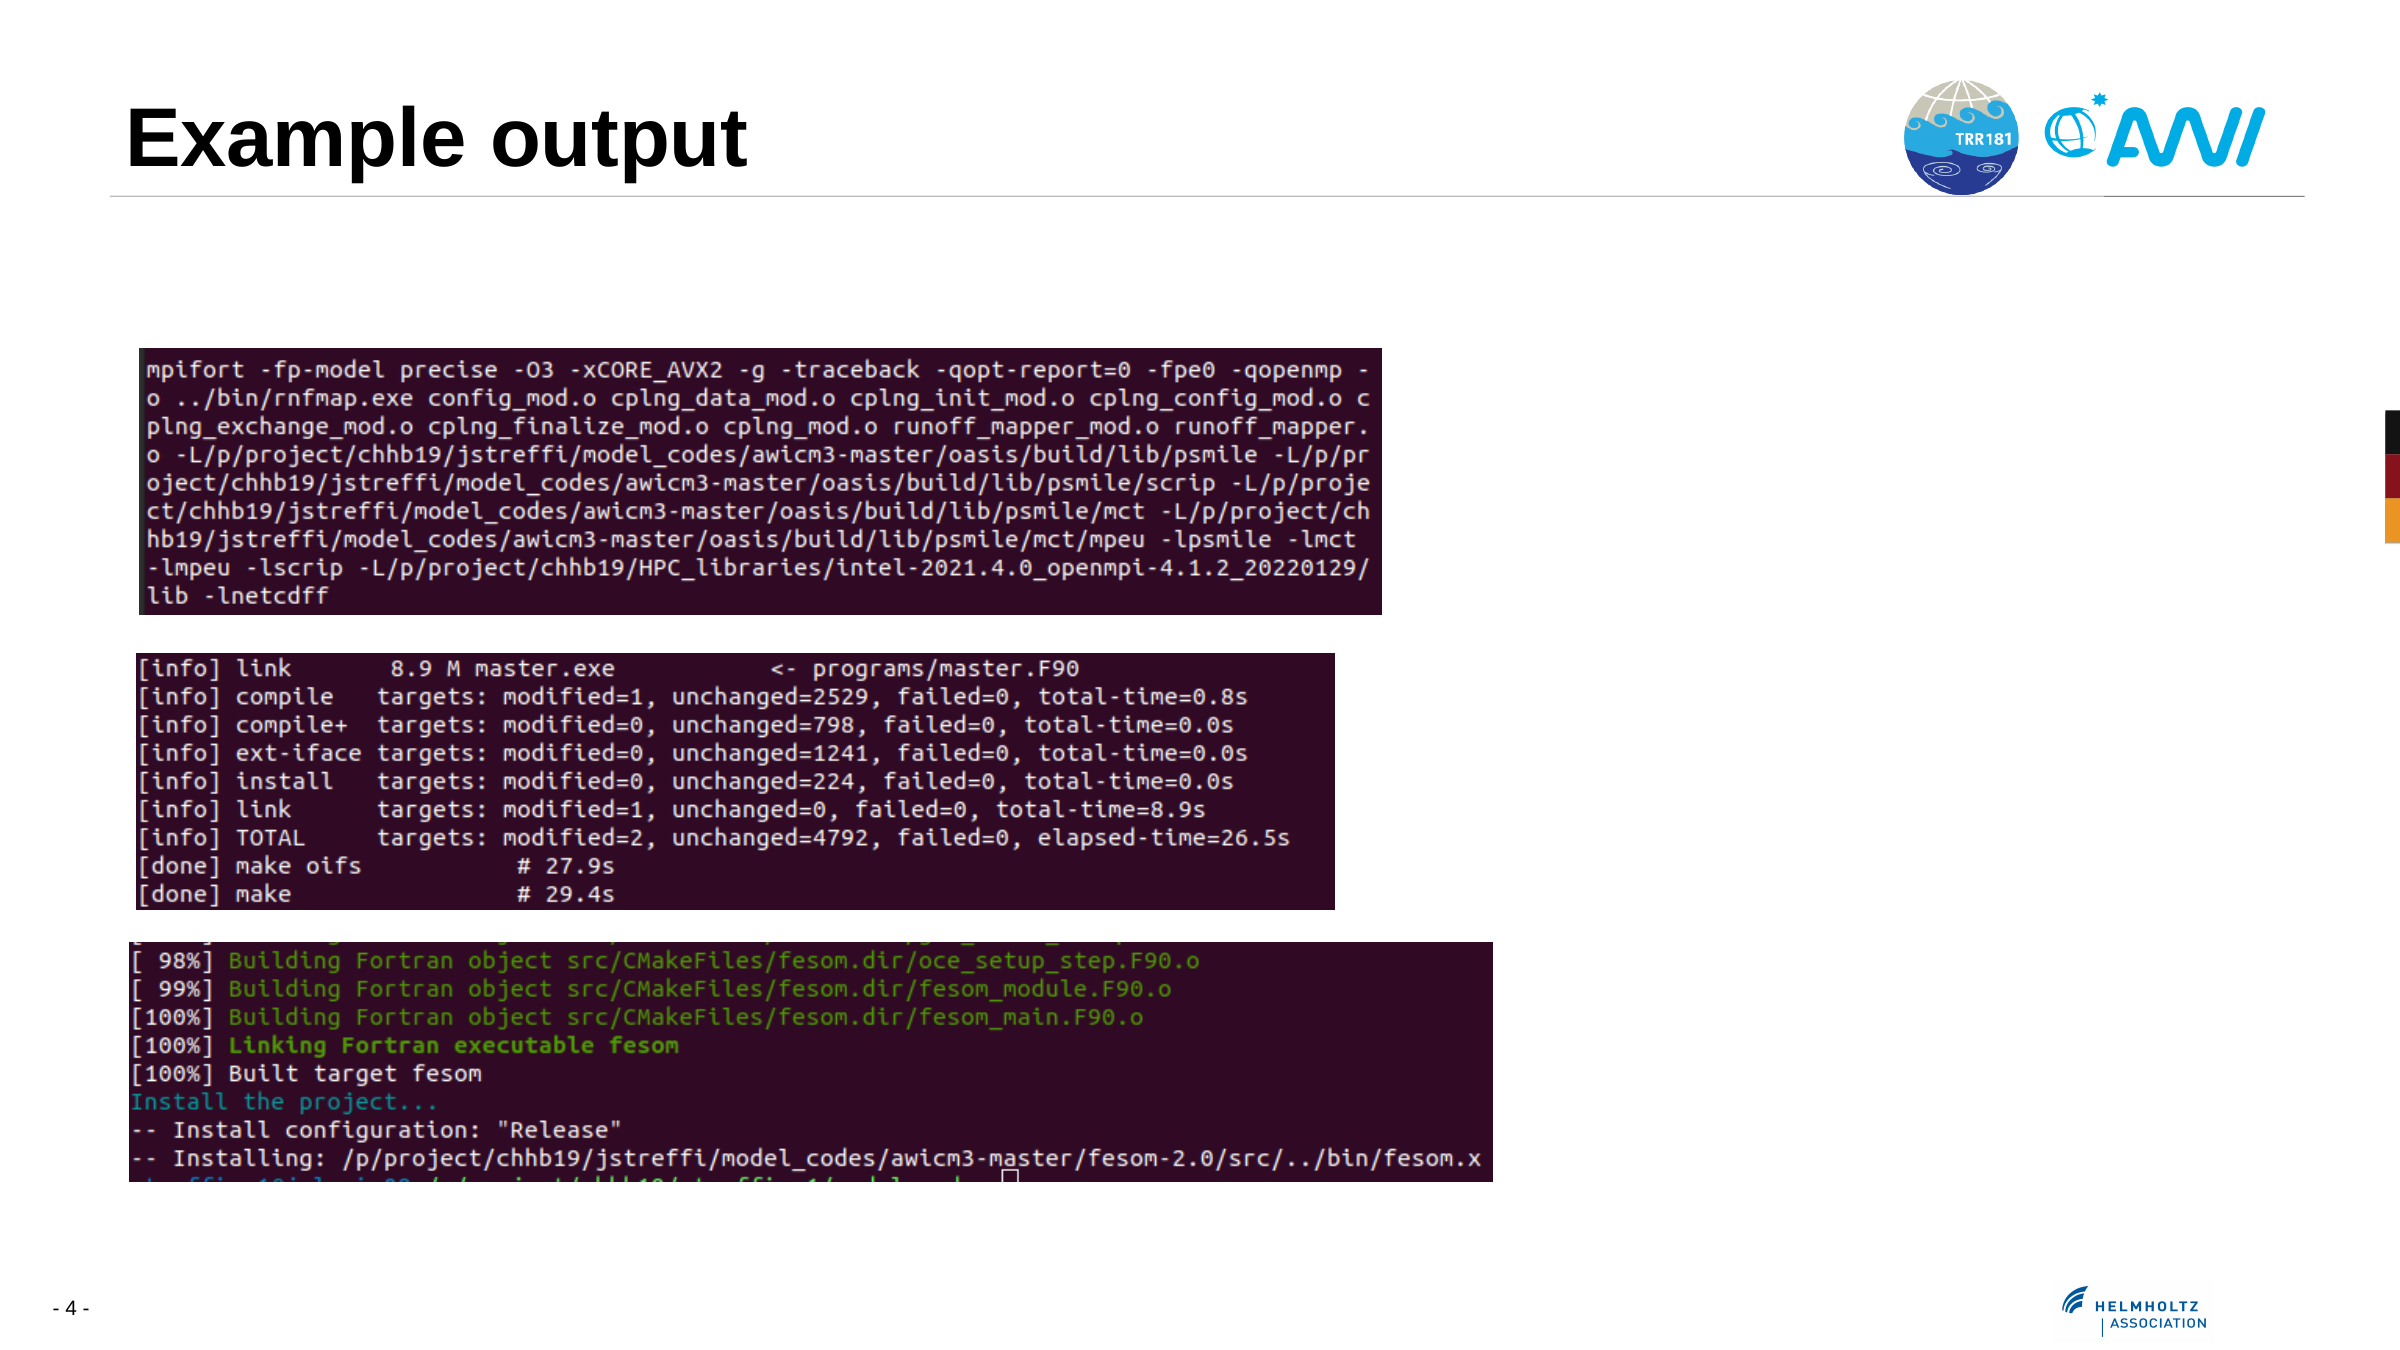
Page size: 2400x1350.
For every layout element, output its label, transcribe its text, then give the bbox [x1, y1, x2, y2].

picture [136, 653, 1335, 910]
picture [2055, 1281, 2213, 1342]
picture [129, 942, 1493, 1182]
picture [139, 348, 1382, 615]
text_box Example output [110, 75, 2297, 195]
